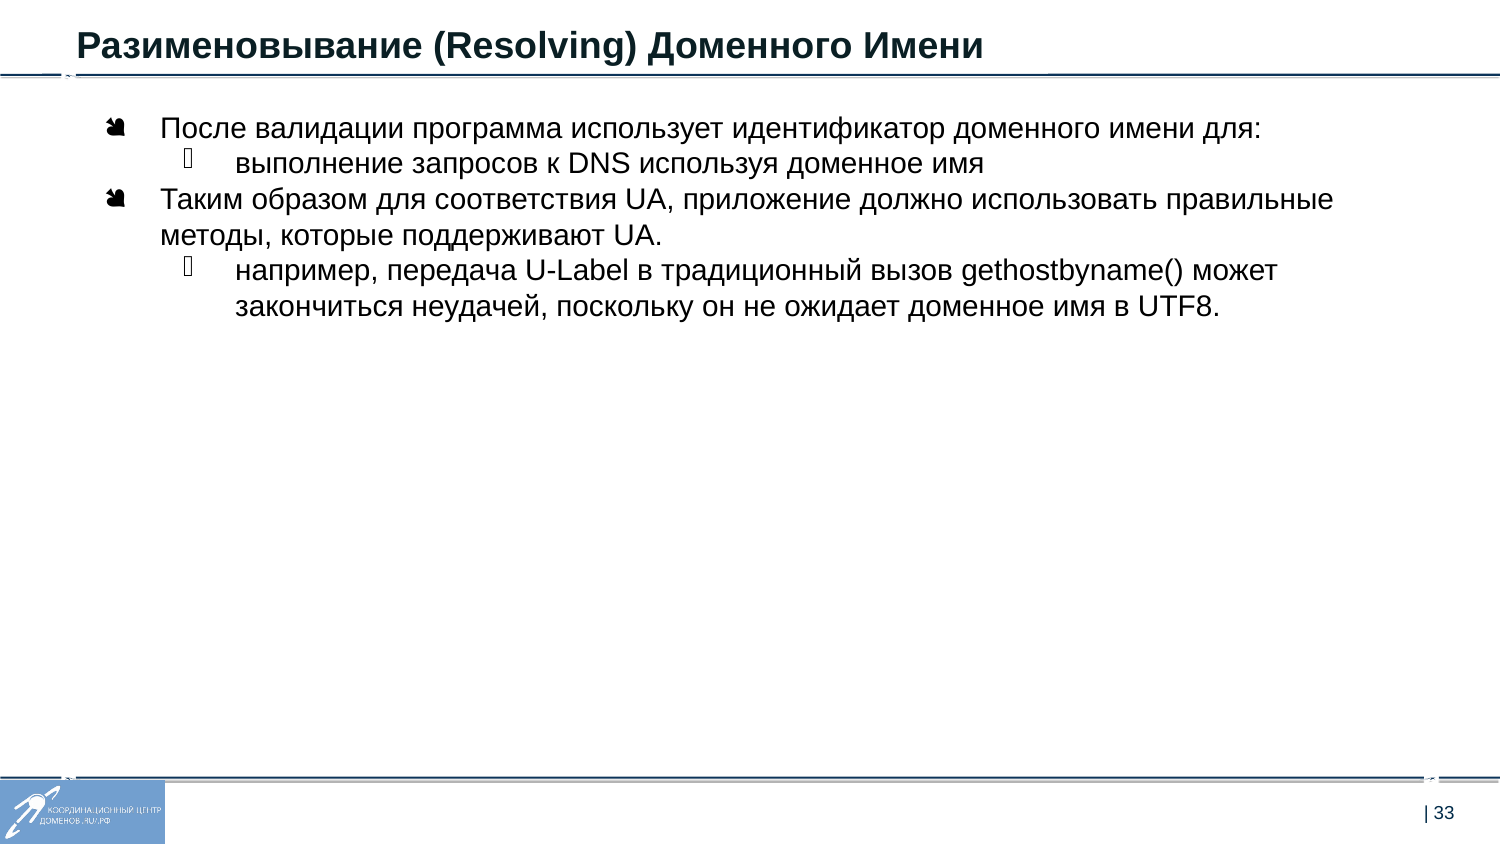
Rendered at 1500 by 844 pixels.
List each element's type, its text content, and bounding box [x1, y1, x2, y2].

list После валидации программа использует идентификатор доменного имени для: выполнение запросов к DNS используя доменное имя Таким образом для соответствия UA, приложение должно использовать правильные методы, которые поддерживают UA. например, передача U-Label в традиционный вызов gethostbyname() может закончиться неудачей, поскольку он не ожидает доменное имя в UTF8. [70, 93, 1368, 656]
picture [0, 779, 166, 844]
title Разименовывание (Resolving) Доменного Имени [61, 5, 1376, 62]
